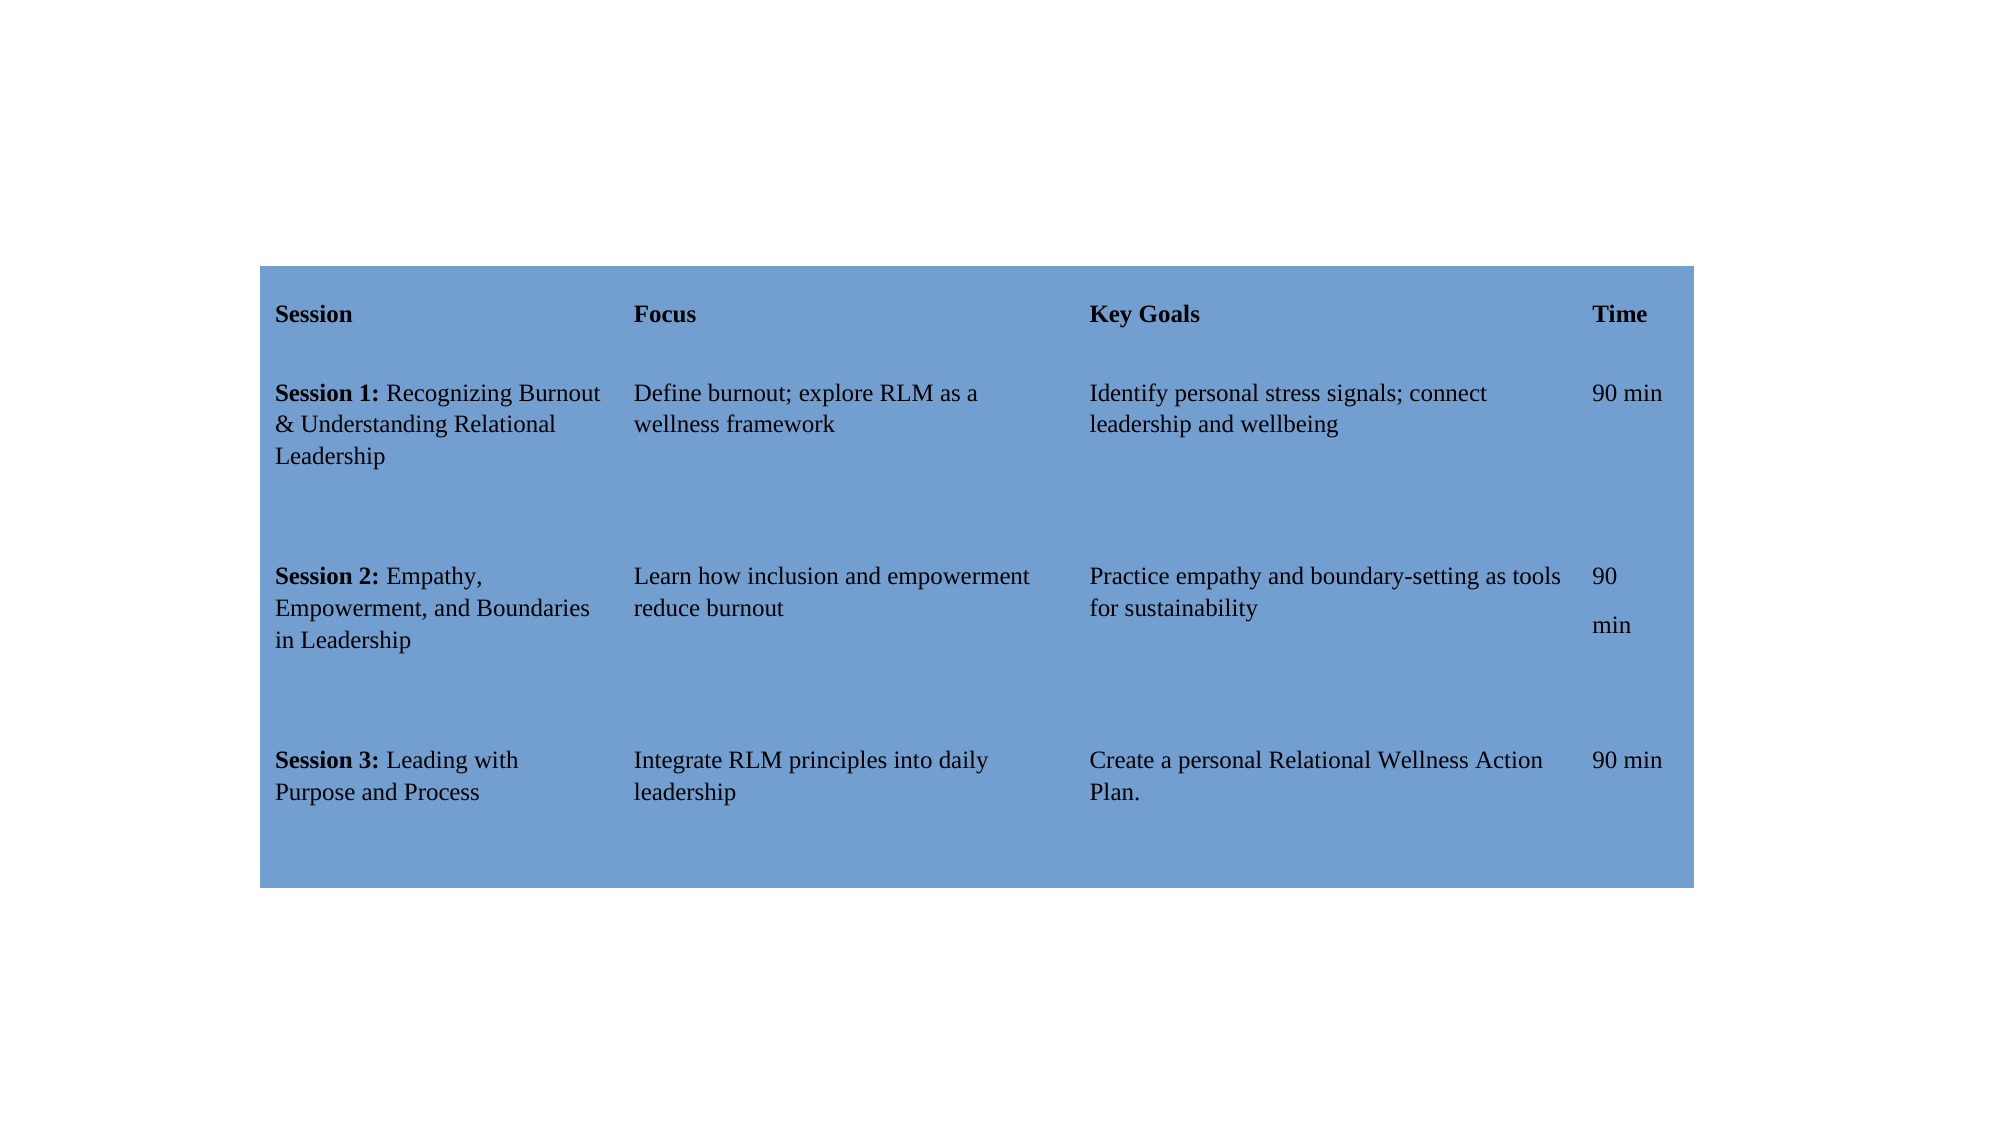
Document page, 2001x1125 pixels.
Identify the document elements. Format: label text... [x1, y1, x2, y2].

table_cell Session 1: Recognizing Burnout & Understanding Relational Leadership [260, 367, 619, 551]
table_cell Practice empathy and boundary-setting as tools for sustainability [1075, 551, 1578, 735]
table_cell 90 min [1578, 551, 1694, 735]
table_cell Learn how inclusion and empowerment reduce burnout [619, 551, 1075, 735]
table_header Session [260, 266, 619, 367]
table_header Time [1578, 266, 1694, 367]
table_header Key Goals [1075, 266, 1578, 367]
table_cell Identify personal stress signals; connect leadership and wellbeing [1075, 367, 1578, 551]
table_cell Session 2: Empathy, Empowerment, and Boundaries in Leadership [260, 551, 619, 735]
table_cell Define burnout; explore RLM as a wellness framework [619, 367, 1075, 551]
table_cell 90 min [1578, 367, 1694, 551]
table_header Focus [619, 266, 1075, 367]
table_cell Integrate RLM principles into daily leadership [619, 735, 1075, 888]
table_cell Create a personal Relational Wellness Action Plan. [1075, 735, 1578, 888]
table_cell Session 3: Leading with Purpose and Process [260, 735, 619, 888]
table_cell 90 min [1578, 735, 1694, 888]
